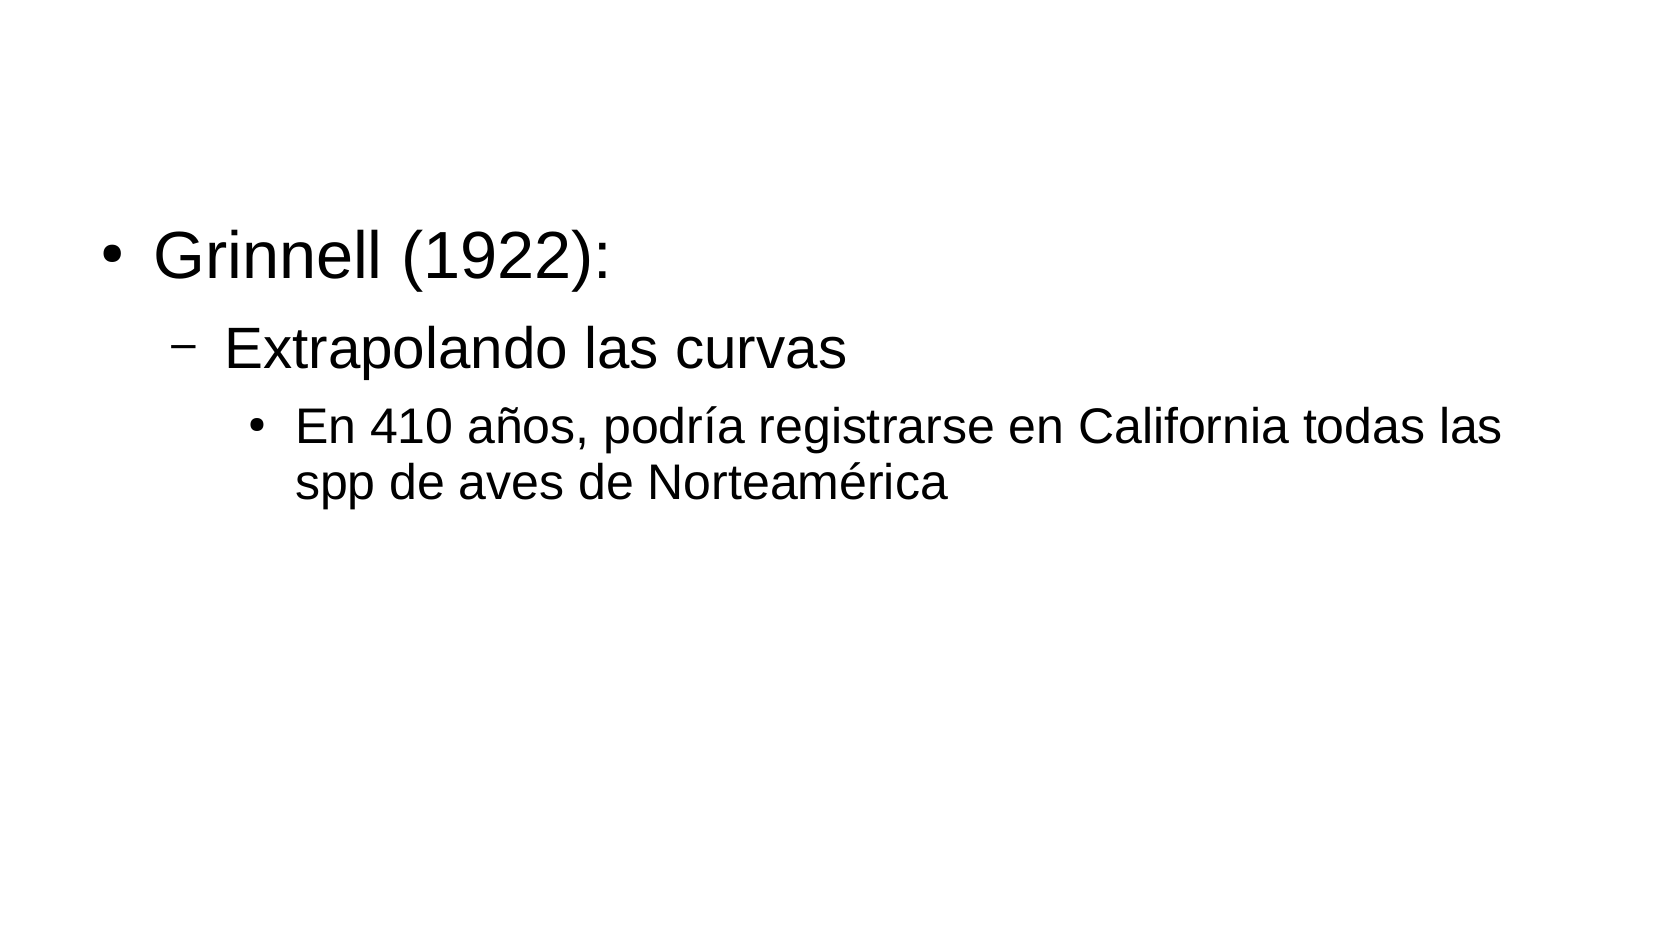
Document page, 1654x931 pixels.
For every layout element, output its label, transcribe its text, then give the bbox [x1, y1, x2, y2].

list Grinnell (1922): Extrapolando las curvas En 410 años, podría registrarse en California todas las spp de aves de Norteamérica [82, 217, 1571, 758]
